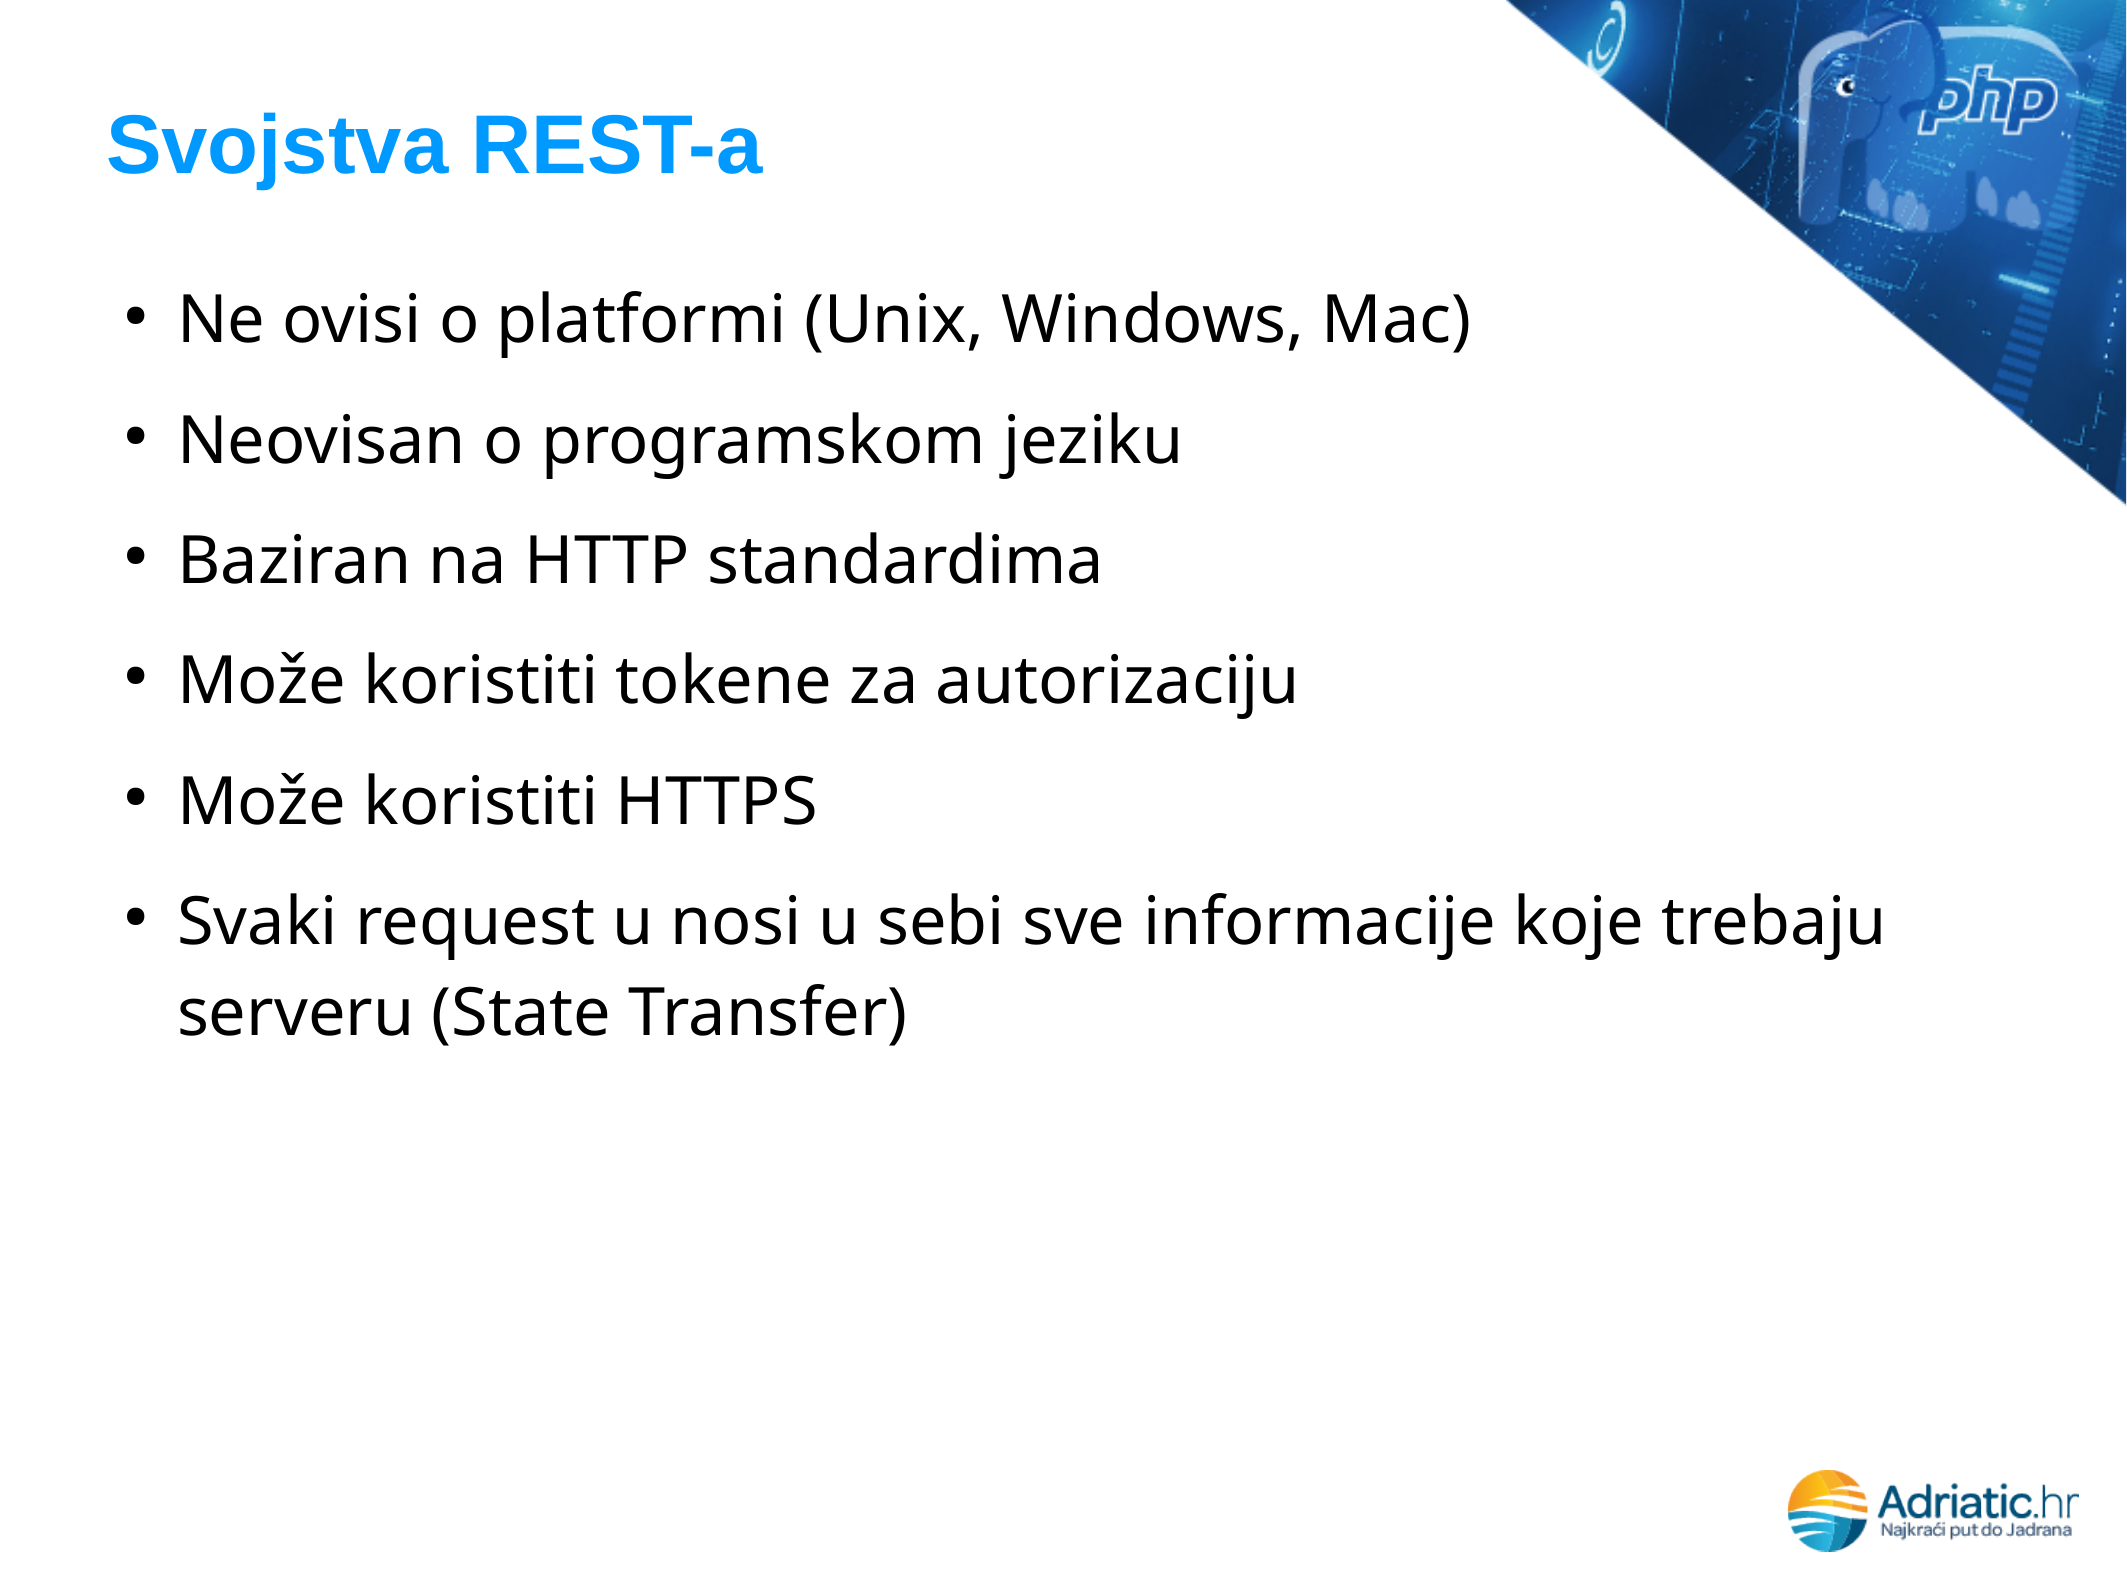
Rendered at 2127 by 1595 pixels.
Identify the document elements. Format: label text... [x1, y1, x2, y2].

picture [1505, 0, 2127, 625]
picture [1788, 1470, 2079, 1552]
list Ne ovisi o platformi (Unix, Windows, Mac) Neovisan o programskom jeziku Baziran na HTTP standardima Može koristiti tokene za autorizaciju Može koristiti HTTPS Svaki request u nosi u sebi sve informacije koje trebaju serveru (State Transfer) [106, 271, 2020, 1453]
title Svojstva REST-a [106, 70, 1630, 219]
